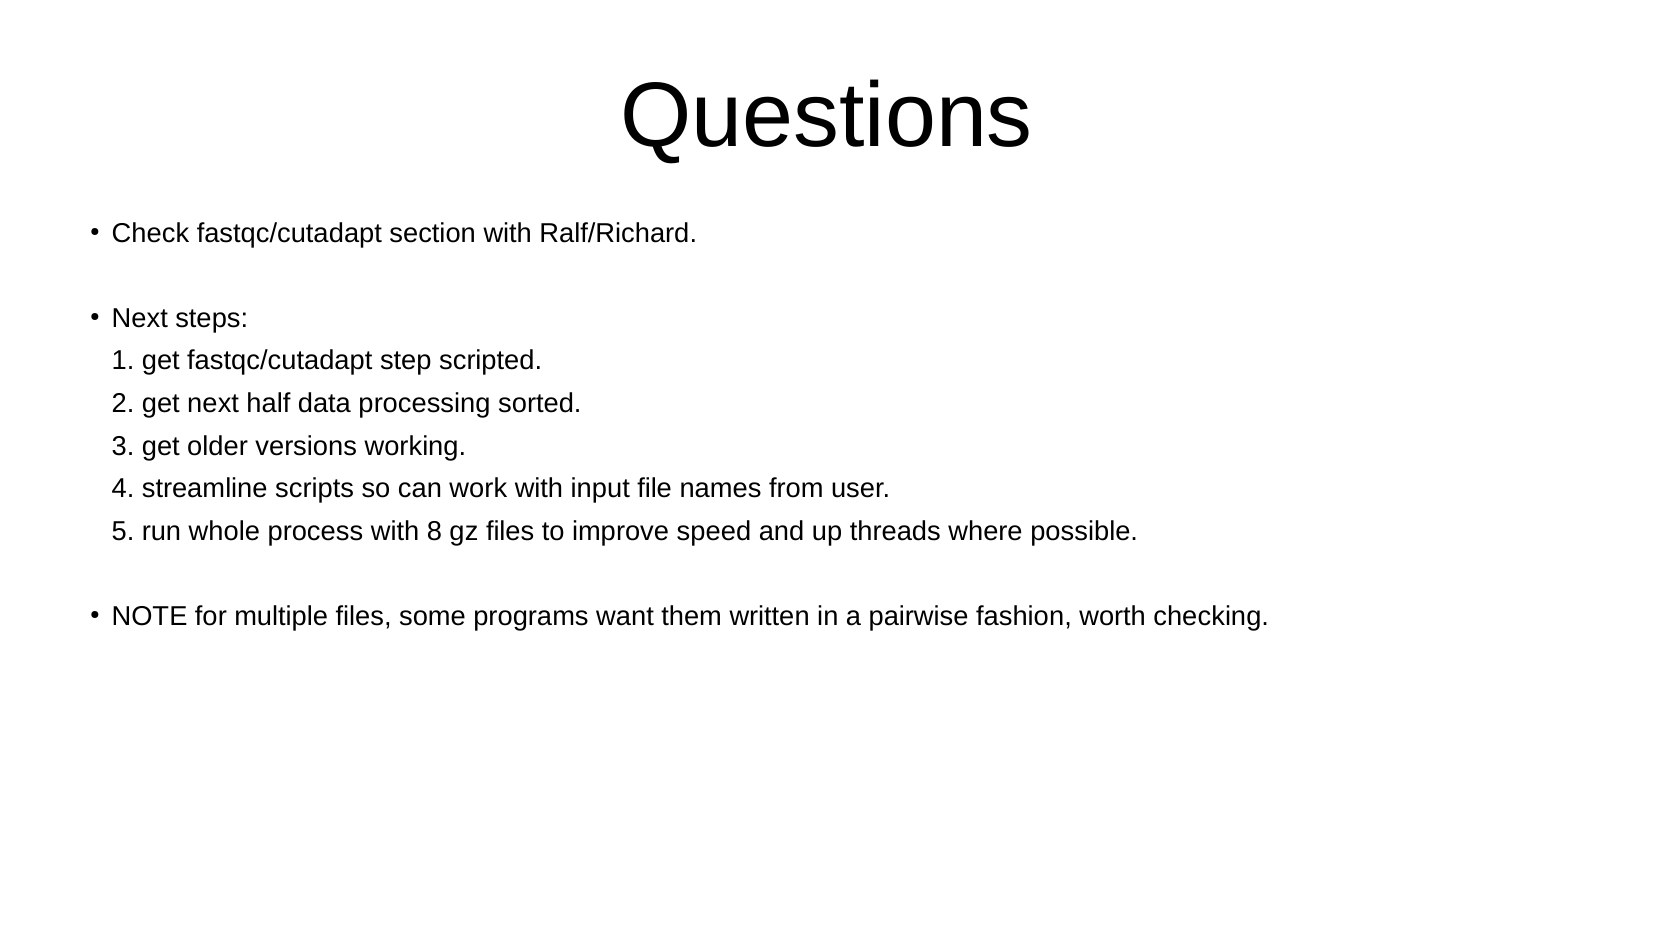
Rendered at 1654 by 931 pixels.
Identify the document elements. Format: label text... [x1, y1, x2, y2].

list Check fastqc/cutadapt section with Ralf/Richard. Next steps: 1. get fastqc/cutadapt step scripted. 2. get next half data processing sorted. 3. get older versions working. 4. streamline scripts so can work with input file names from user. 5. run whole process with 8 gz files to improve speed and up threads where possible. NOTE for multiple files, some programs want them written in a pairwise fashion, worth checking. [82, 217, 1571, 638]
title Questions [82, 37, 1571, 193]
